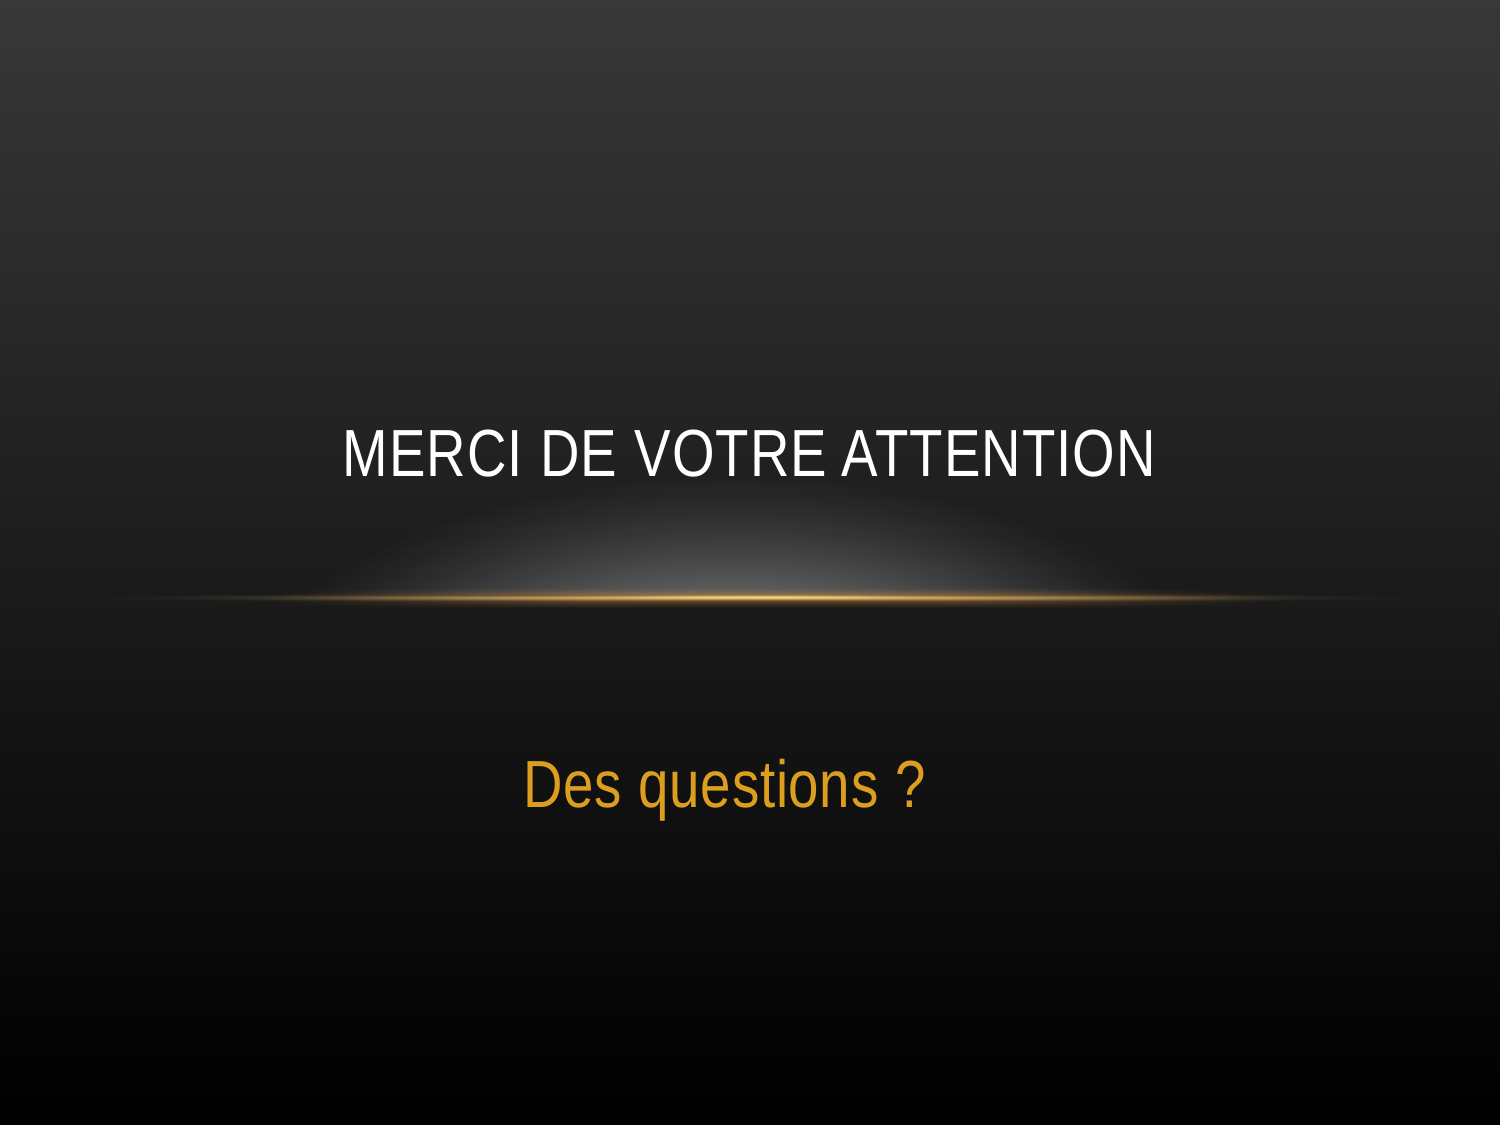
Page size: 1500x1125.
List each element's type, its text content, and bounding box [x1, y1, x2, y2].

subtitle Des questions ? [200, 637, 1251, 925]
title Merci de votre attention [112, 329, 1388, 571]
